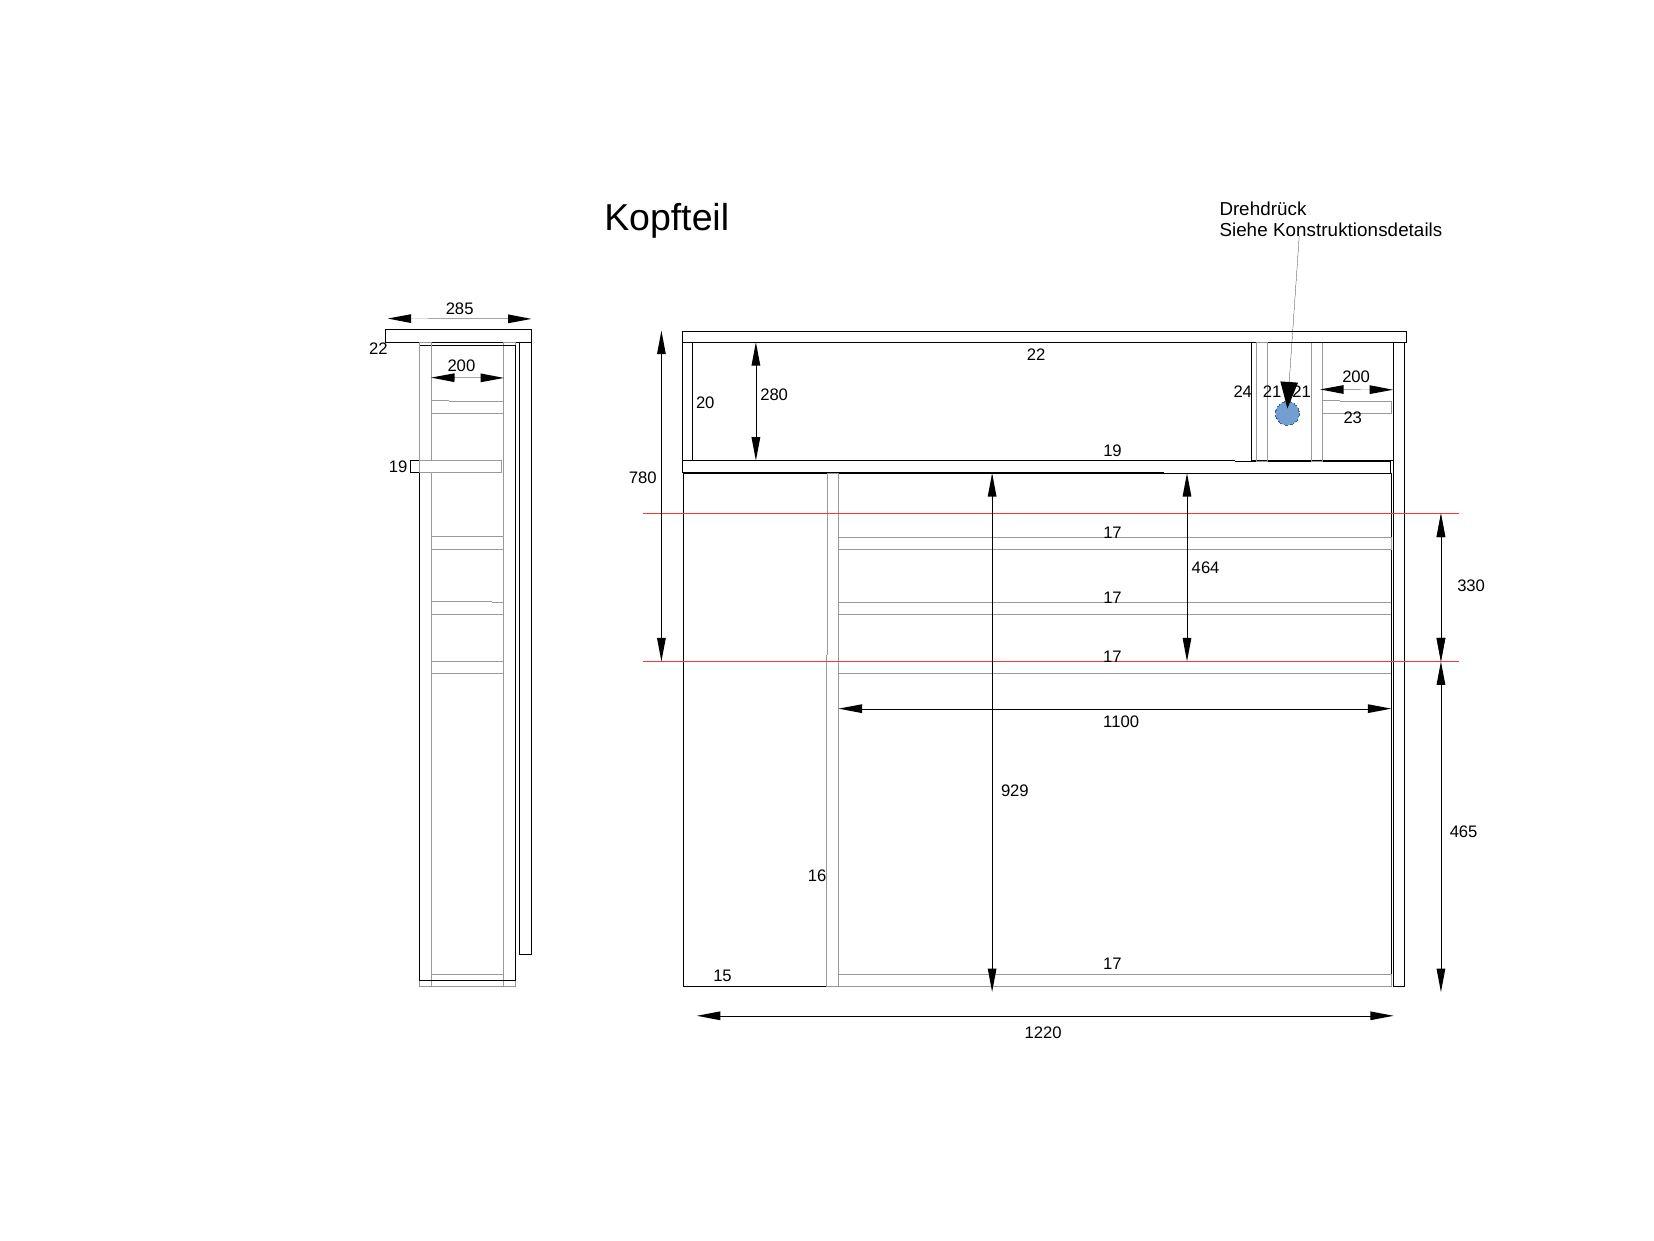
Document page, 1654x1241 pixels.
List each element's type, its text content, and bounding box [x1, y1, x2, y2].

text_box 1100 [1088, 705, 1156, 739]
text_box 780 [614, 460, 672, 495]
text_box 16 [793, 858, 842, 893]
text_box 21 [1291, 388, 1297, 405]
text_box 1220 [1009, 1015, 1077, 1050]
text_box 22 [1012, 337, 1061, 372]
text_box 330 [1442, 568, 1501, 603]
text_box 22 [354, 332, 403, 367]
text_box 19 [374, 449, 423, 484]
text_box 17 [1088, 947, 1137, 981]
text_box 20 [681, 386, 730, 421]
text_box 285 [431, 291, 489, 326]
text_box 19 [1088, 433, 1137, 468]
text_box 21 [1267, 374, 1289, 409]
text_box Drehdrück Siehe Konstruktionsdetails [1204, 191, 1458, 249]
text_box 280 [745, 377, 804, 412]
text_box 17 [1088, 516, 1137, 551]
text_box 464 [1176, 550, 1235, 585]
text_box [1275, 401, 1300, 426]
text_box 17 [1088, 640, 1137, 674]
text_box 24 [1218, 374, 1267, 409]
text_box 21 [1290, 374, 1297, 382]
text_box 465 [1435, 815, 1493, 849]
text_box 21 [1297, 374, 1326, 409]
text_box 929 [986, 773, 1044, 808]
text_box 200 [1327, 359, 1385, 389]
text_box Kopfteil [589, 188, 745, 246]
text_box 23 [1328, 400, 1377, 435]
text_box 200 [1344, 390, 1369, 394]
text_box 15 [698, 958, 747, 993]
text_box 17 [1088, 581, 1137, 615]
text_box 200 [432, 348, 491, 383]
